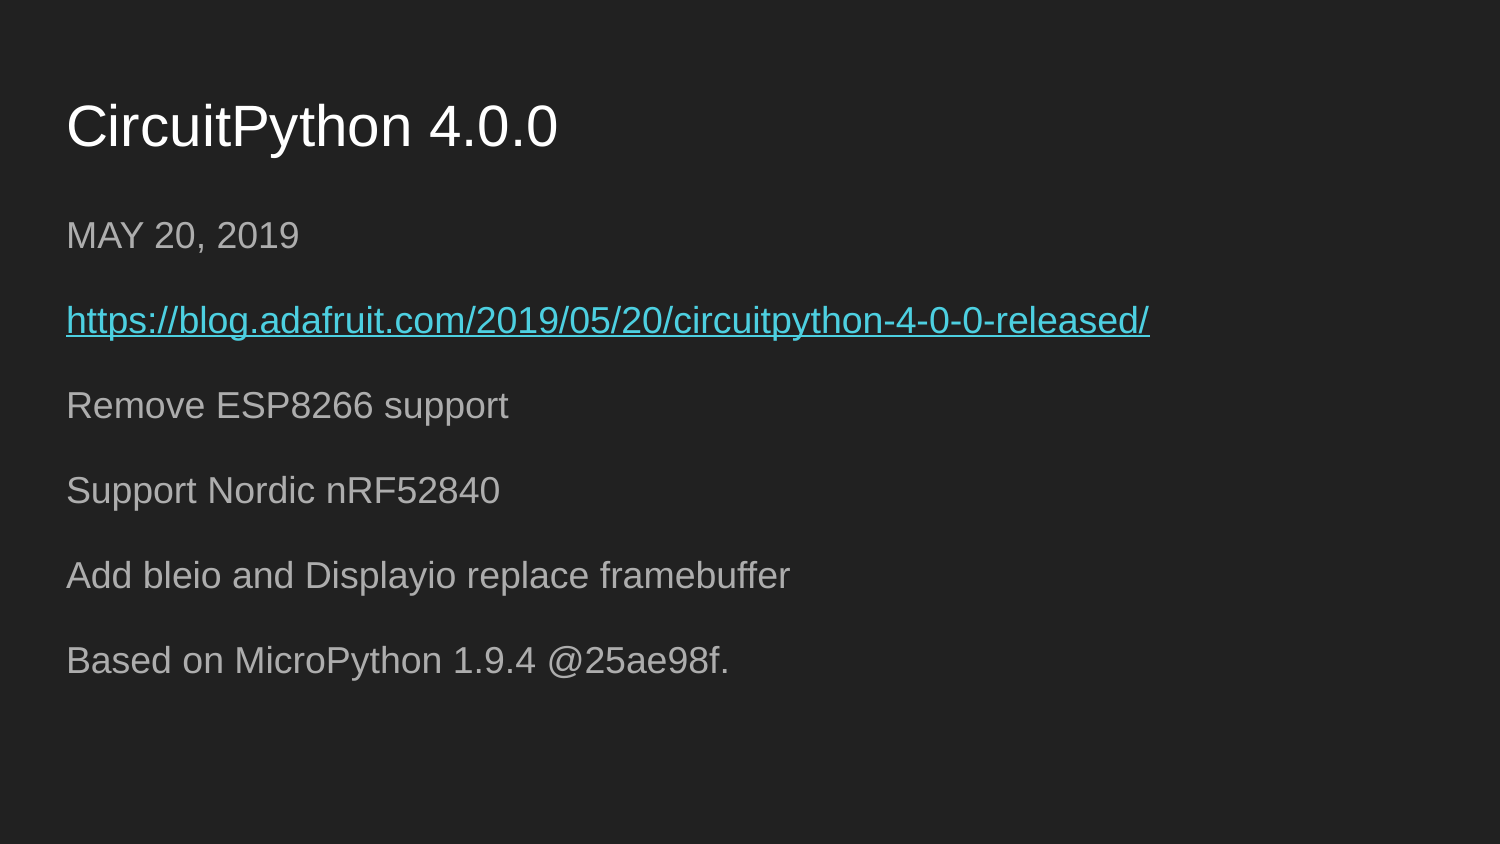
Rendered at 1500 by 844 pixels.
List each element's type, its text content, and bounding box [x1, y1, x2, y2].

list MAY 20, 2019 https://blog.adafruit.com/2019/05/20/circuitpython-4-0-0-released/ Remove ESP8266 support Support Nordic nRF52840 Add bleio and Displayio replace framebuffer Based on MicroPython 1.9.4 @25ae98f. [51, 189, 1449, 750]
title CircuitPython 4.0.0 [51, 72, 1449, 167]
